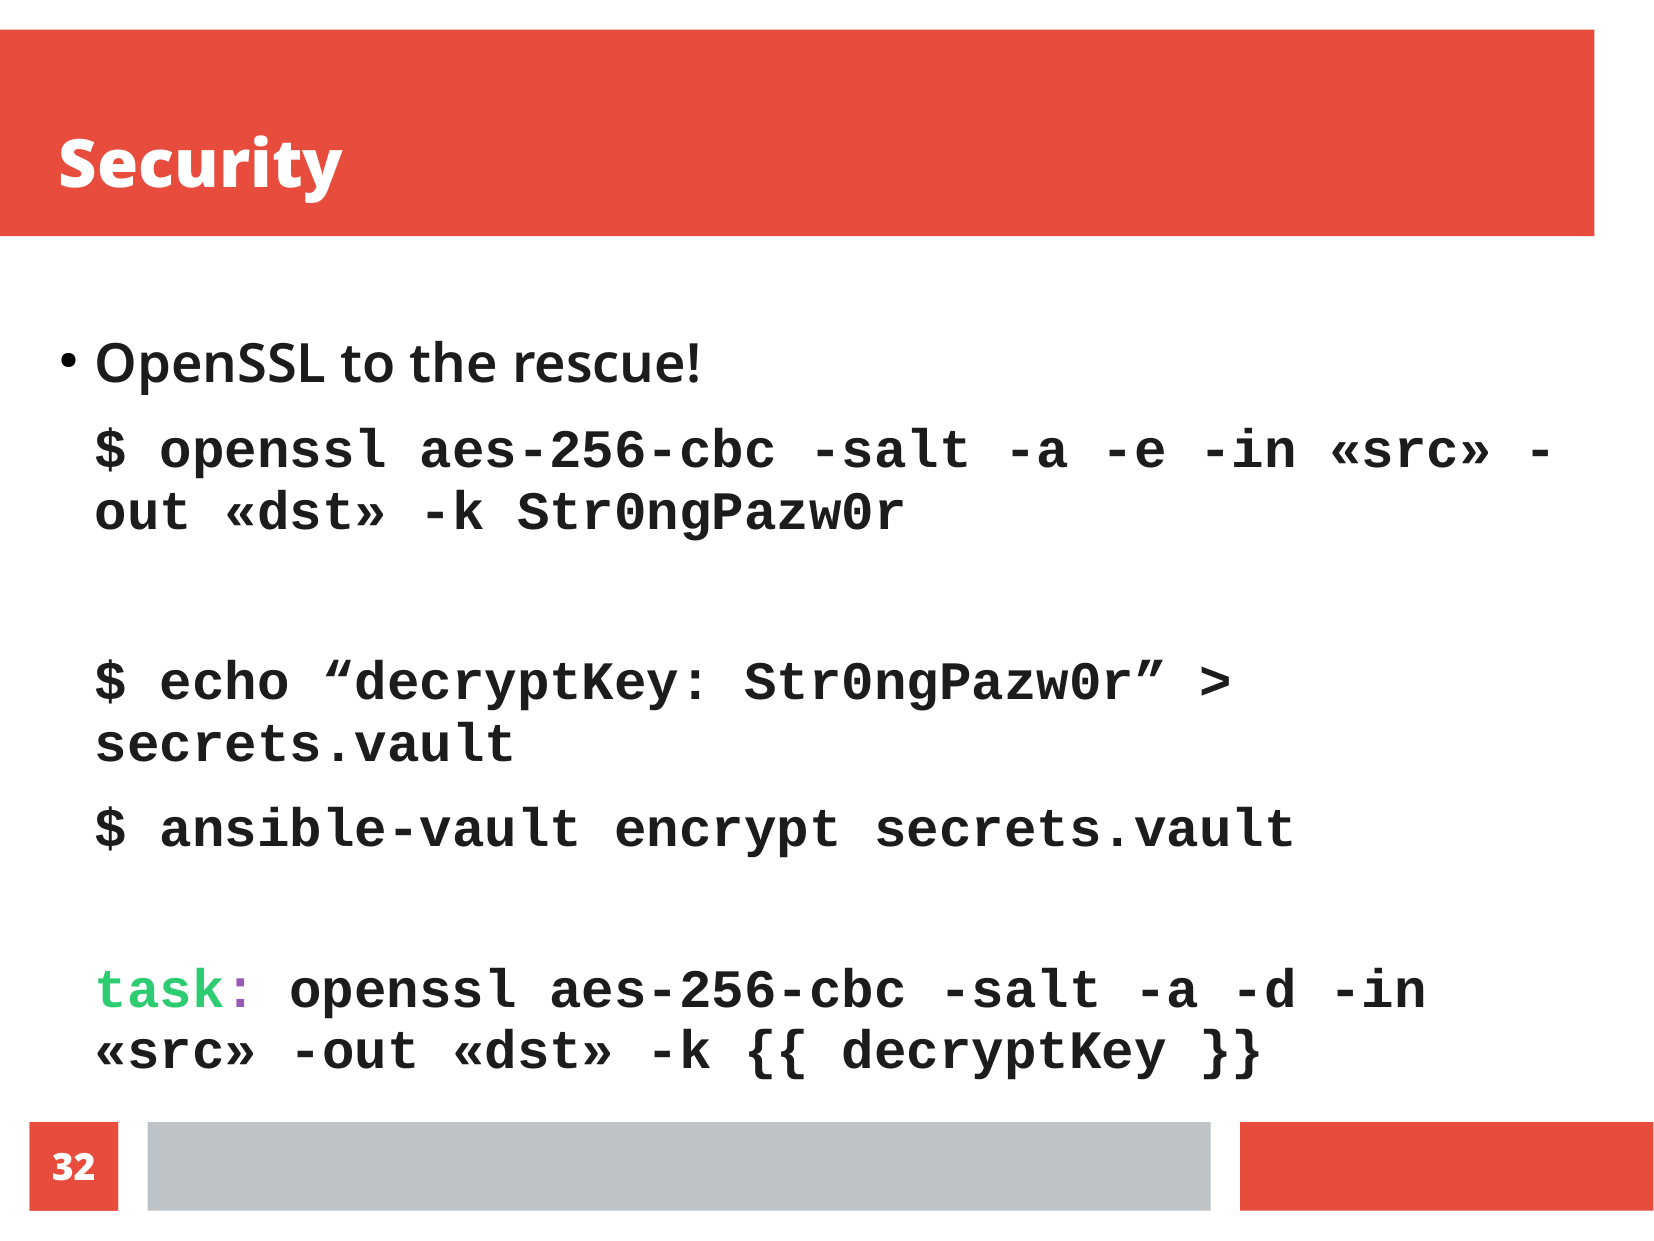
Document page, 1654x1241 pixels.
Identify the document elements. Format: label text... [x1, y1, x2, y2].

list OpenSSL to the rescue! $ openssl aes-256-cbc -salt -a -e -in «src» -out «dst» -k Str0ngPazw0r $ echo “decryptKey: Str0ngPazw0r” > secrets.vault $ ansible-vault encrypt secrets.vault task: openssl aes-256-cbc -salt -a -d -in «src» -out «dst» -k {{ decryptKey }} [59, 324, 1565, 1093]
title Security [59, 59, 1595, 207]
